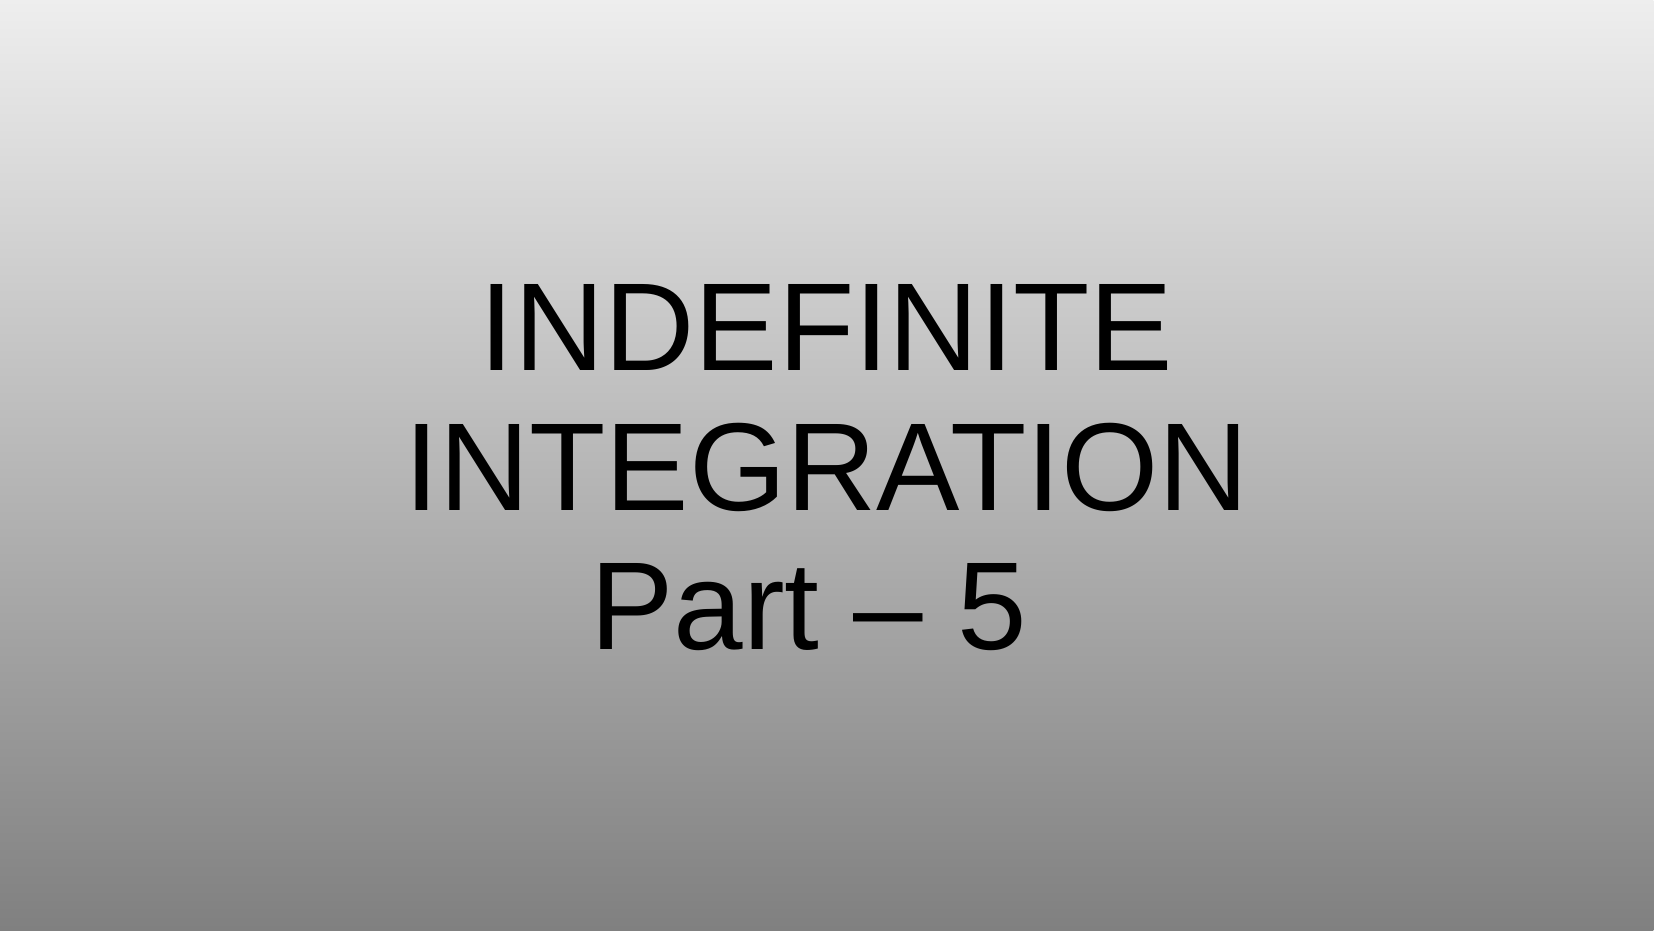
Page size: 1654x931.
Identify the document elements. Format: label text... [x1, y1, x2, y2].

title INDEFINITE INTEGRATION Part – 5 [82, 53, 1571, 880]
